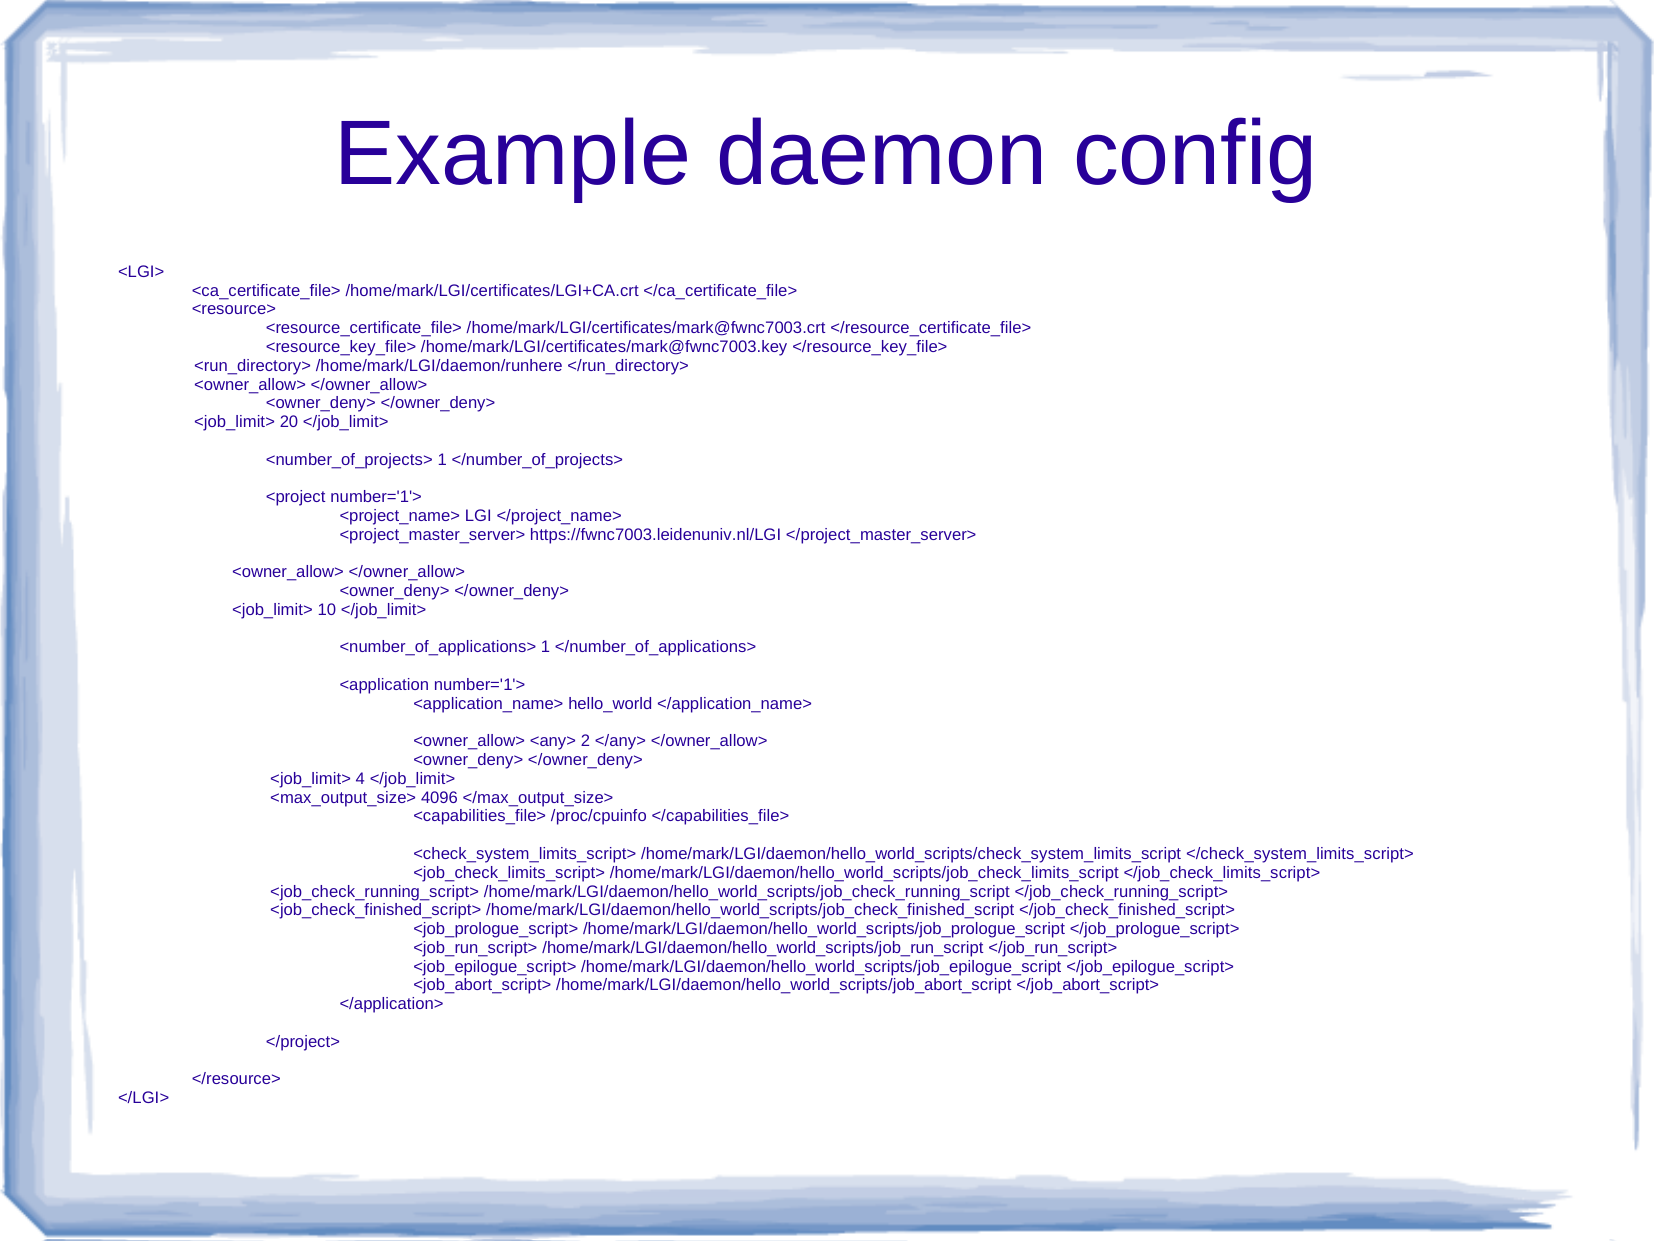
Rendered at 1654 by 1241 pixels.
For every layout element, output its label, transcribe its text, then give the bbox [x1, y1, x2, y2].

title Example daemon config [82, 56, 1571, 250]
picture [0, 0, 1654, 1241]
subtitle <LGI> <ca_certificate_file> /home/mark/LGI/certificates/LGI+CA.crt </ca_certificate_file> <resource> <resource_certificate_file> /home/mark/LGI/certificates/mark@fwnc7003.crt </resource_certificate_file> <resource_key_file> /home/mark/LGI/certificates/mark@fwnc7003.key </resource_key_file> <run_directory> /home/mark/LGI/daemon/runhere </run_directory> <owner_allow> </owner_allow> <owner_deny> </owner_deny> <job_limit> 20 </job_limit> <number_of_projects> 1 </number_of_projects> <project number='1'> <project_name> LGI </project_name> <project_master_server> https://fwnc7003.leidenuniv.nl/LGI </project_master_server> <owner_allow> </owner_allow> <owner_deny> </owner_deny> <job_limit> 10 </job_limit> <number_of_applications> 1 </number_of_applications> <application number='1'> <application_name> hello_world </application_name> <owner_allow> <any> 2 </any> </owner_allow> <owner_deny> </owner_deny> <job_limit> 4 </job_limit> <max_output_size> 4096 </max_output_size> <capabilities_file> /proc/cpuinfo </capabilities_file> <check_system_limits_script> /home/mark/LGI/daemon/hello_world_scripts/check_system_limits_script </check_system_limits_script> <job_check_limits_script> /home/mark/LGI/daemon/hello_world_scripts/job_check_limits_script </job_check_limits_script> <job_check_running_script> /home/mark/LGI/daemon/hello_world_scripts/job_check_running_script </job_check_running_script> <job_check_finished_script> /home/mark/LGI/daemon/hello_world_scripts/job_check_finished_script </job_check_finished_script> <job_prologue_script> /home/mark/LGI/daemon/hello_world_scripts/job_prologue_script </job_prologue_script> <job_run_script> /home/mark/LGI/daemon/hello_world_scripts/job_run_script </job_run_script> <job_epilogue_script> /home/mark/LGI/daemon/hello_world_scripts/job_epilogue_script </job_epilogue_script> <job_abort_script> /home/mark/LGI/daemon/hello_world_scripts/job_abort_script </job_abort_script> </application> </project> </resource> </LGI> [118, 245, 1571, 1143]
